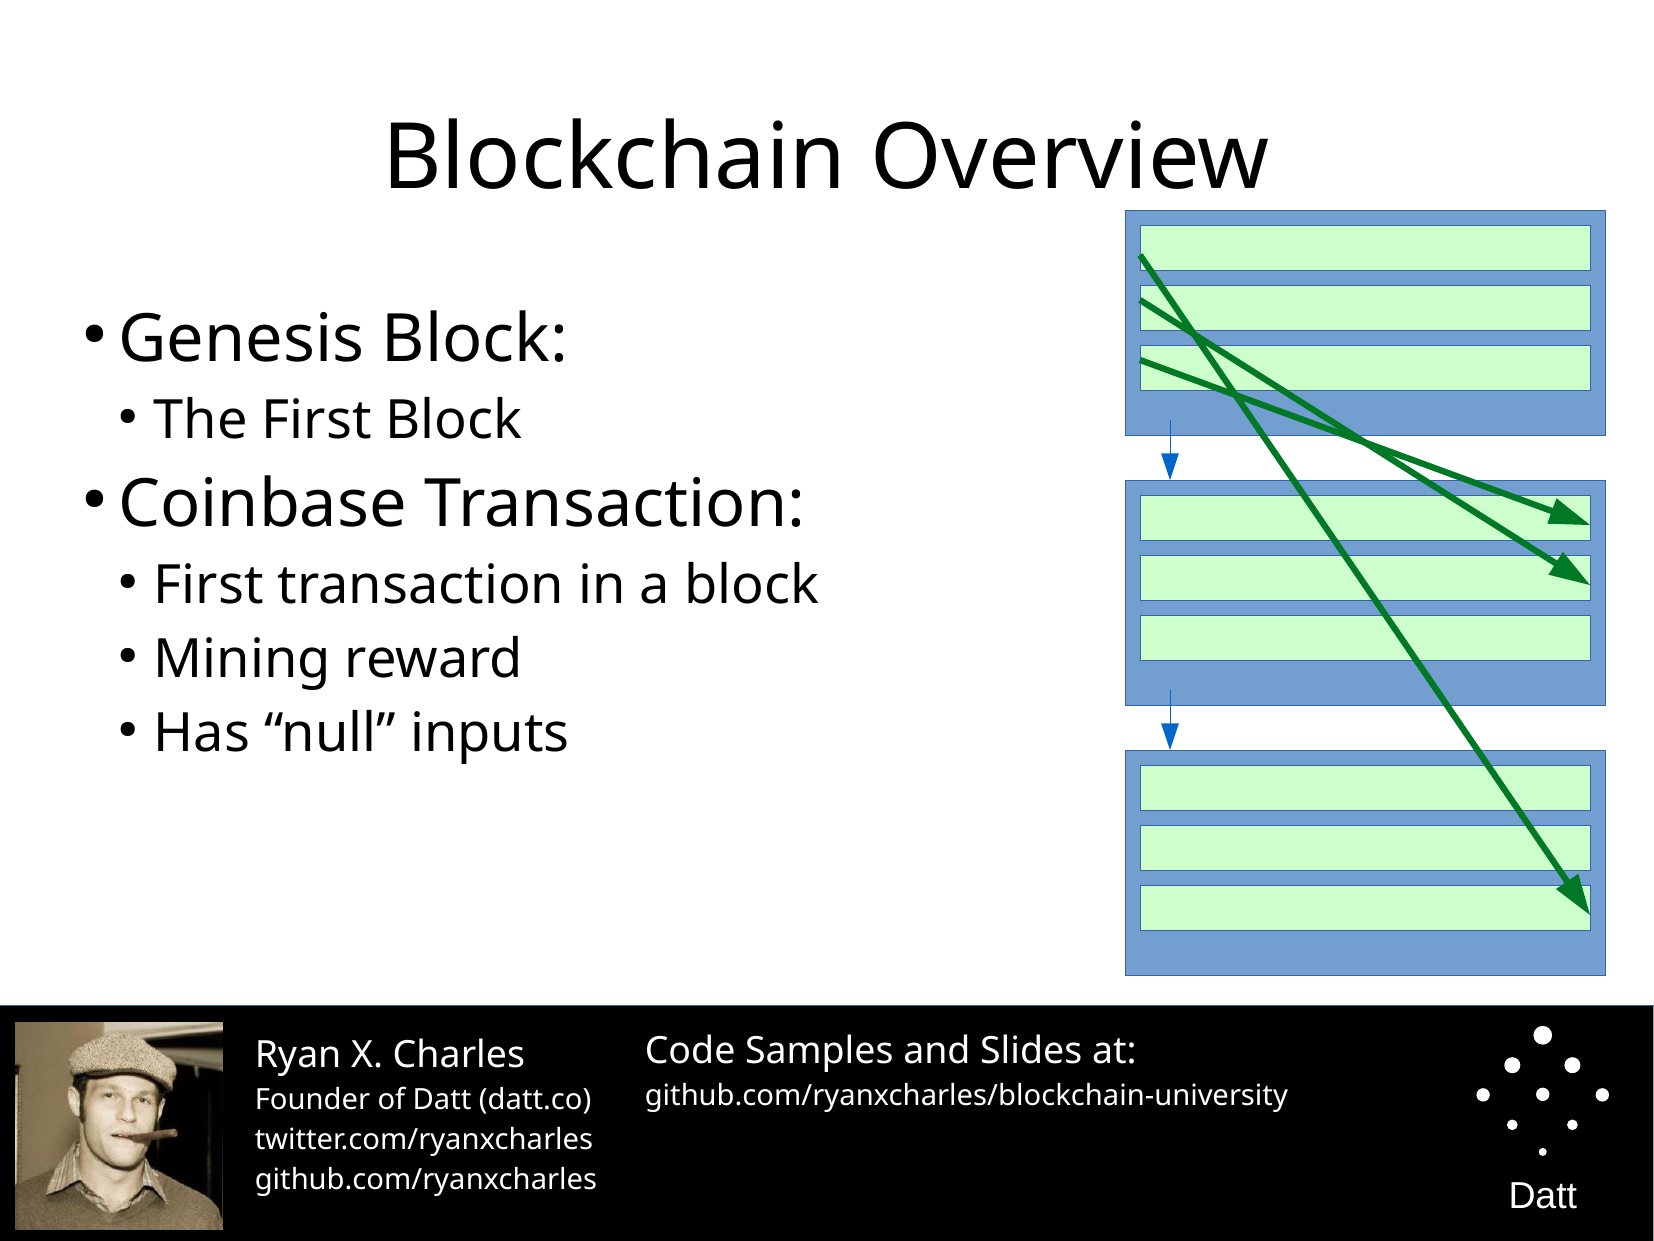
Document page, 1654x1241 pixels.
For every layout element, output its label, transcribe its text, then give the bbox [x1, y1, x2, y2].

text_box [1125, 480, 1443, 706]
subtitle Genesis Block: The First Block Coinbase Transaction: First transaction in a block Mining reward Has “null” inputs [82, 290, 1021, 1010]
text_box [1125, 210, 1606, 436]
text_box [0, 1005, 1654, 1241]
picture [1475, 1023, 1611, 1159]
text_box Code Samples and Slides at: github.com/ryanxcharles/blockchain-university [630, 1015, 1403, 1156]
text_box [1125, 750, 1606, 976]
text_box [1298, 480, 1606, 706]
text_box [1246, 403, 1335, 436]
text_box Ryan X. Charles Founder of Datt (datt.co) twitter.com/ryanxcharles github.com/ryanxcharles [240, 1020, 976, 1241]
picture [15, 1022, 223, 1231]
text_box Datt [1452, 1167, 1633, 1241]
text_box [1208, 348, 1329, 425]
title Blockchain Overview [82, 49, 1571, 257]
